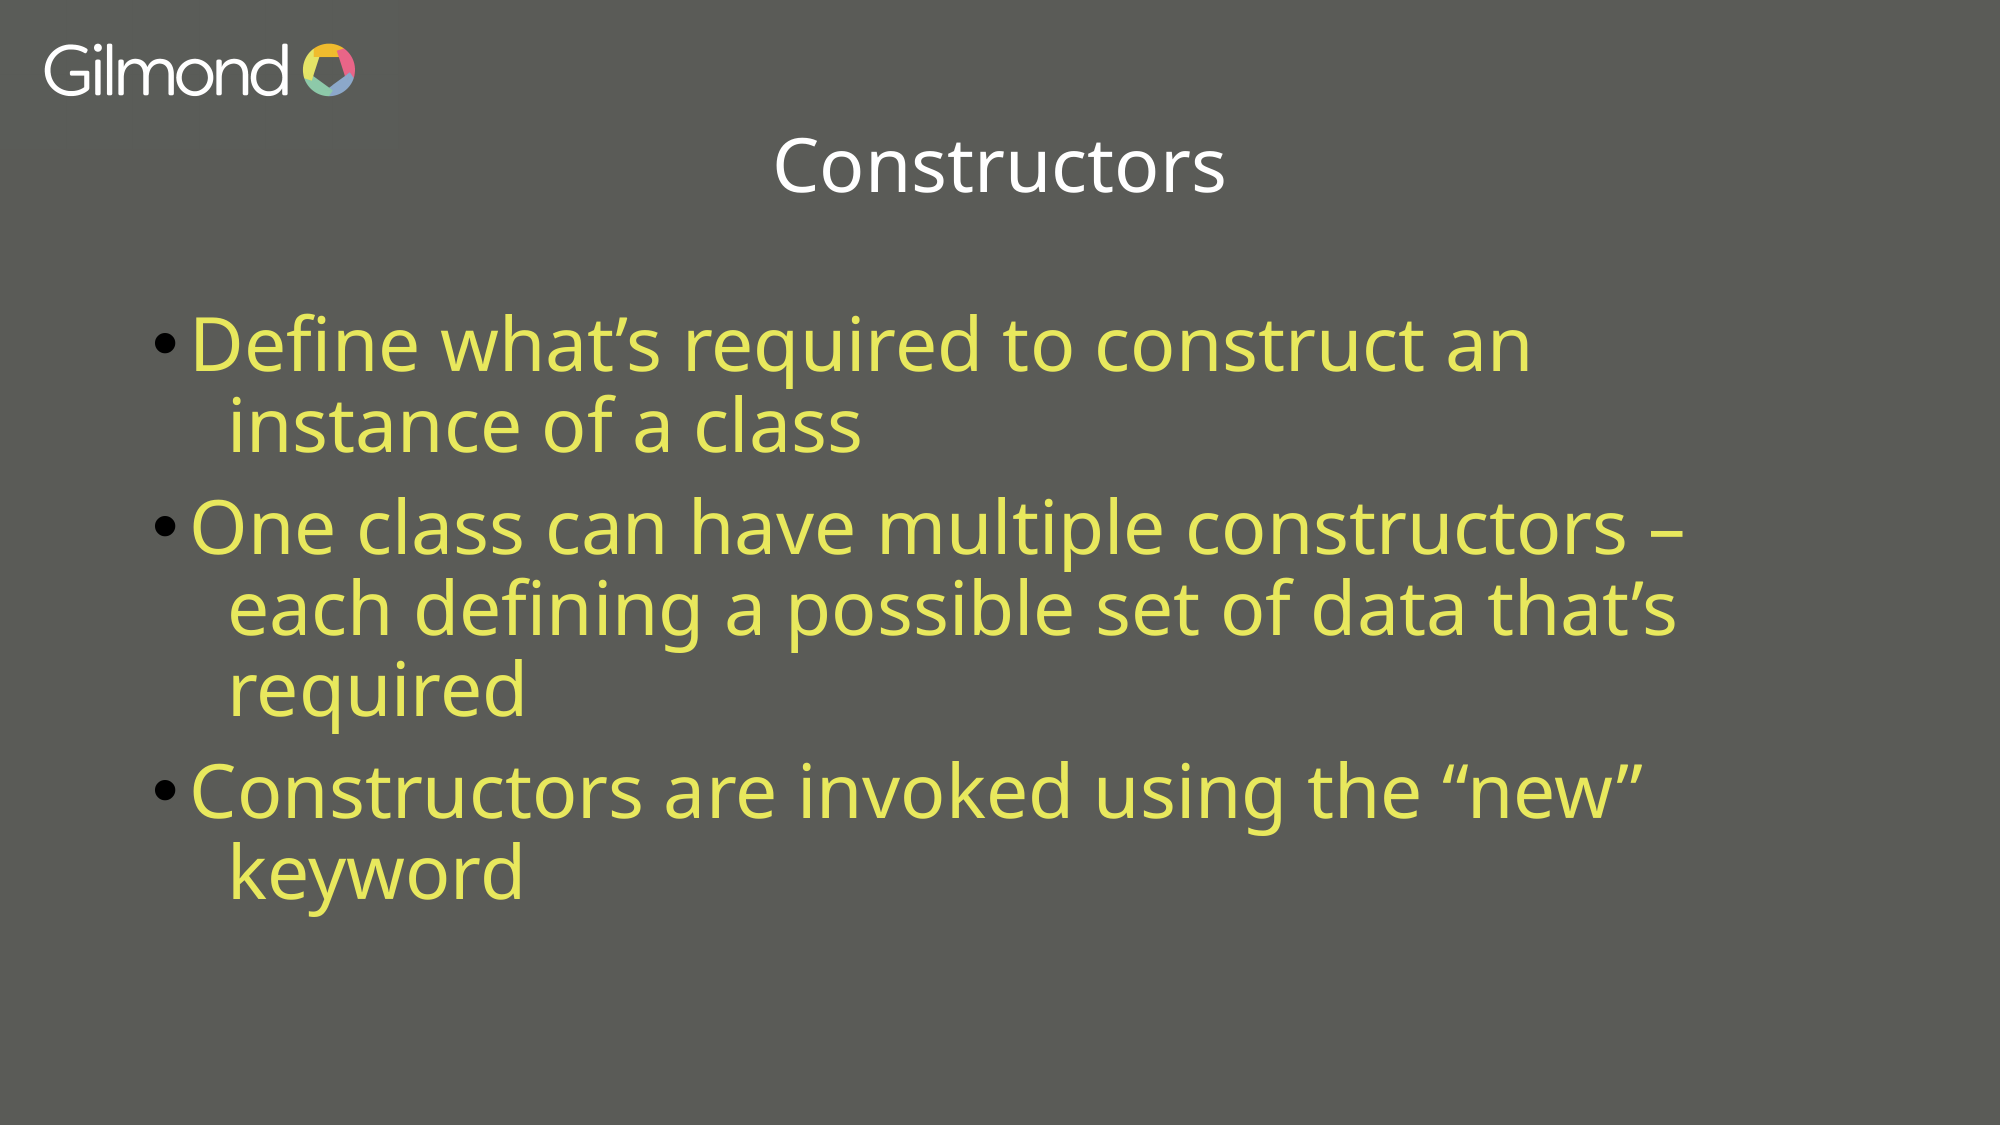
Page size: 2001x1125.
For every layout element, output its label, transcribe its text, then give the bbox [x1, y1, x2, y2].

picture [0, 0, 399, 149]
title Constructors [137, 59, 1863, 278]
list Define what’s required to construct an instance of a class One class can have multiple constructors – each defining a possible set of data that’s required Constructors are invoked using the “new” keyword [137, 299, 1863, 1014]
